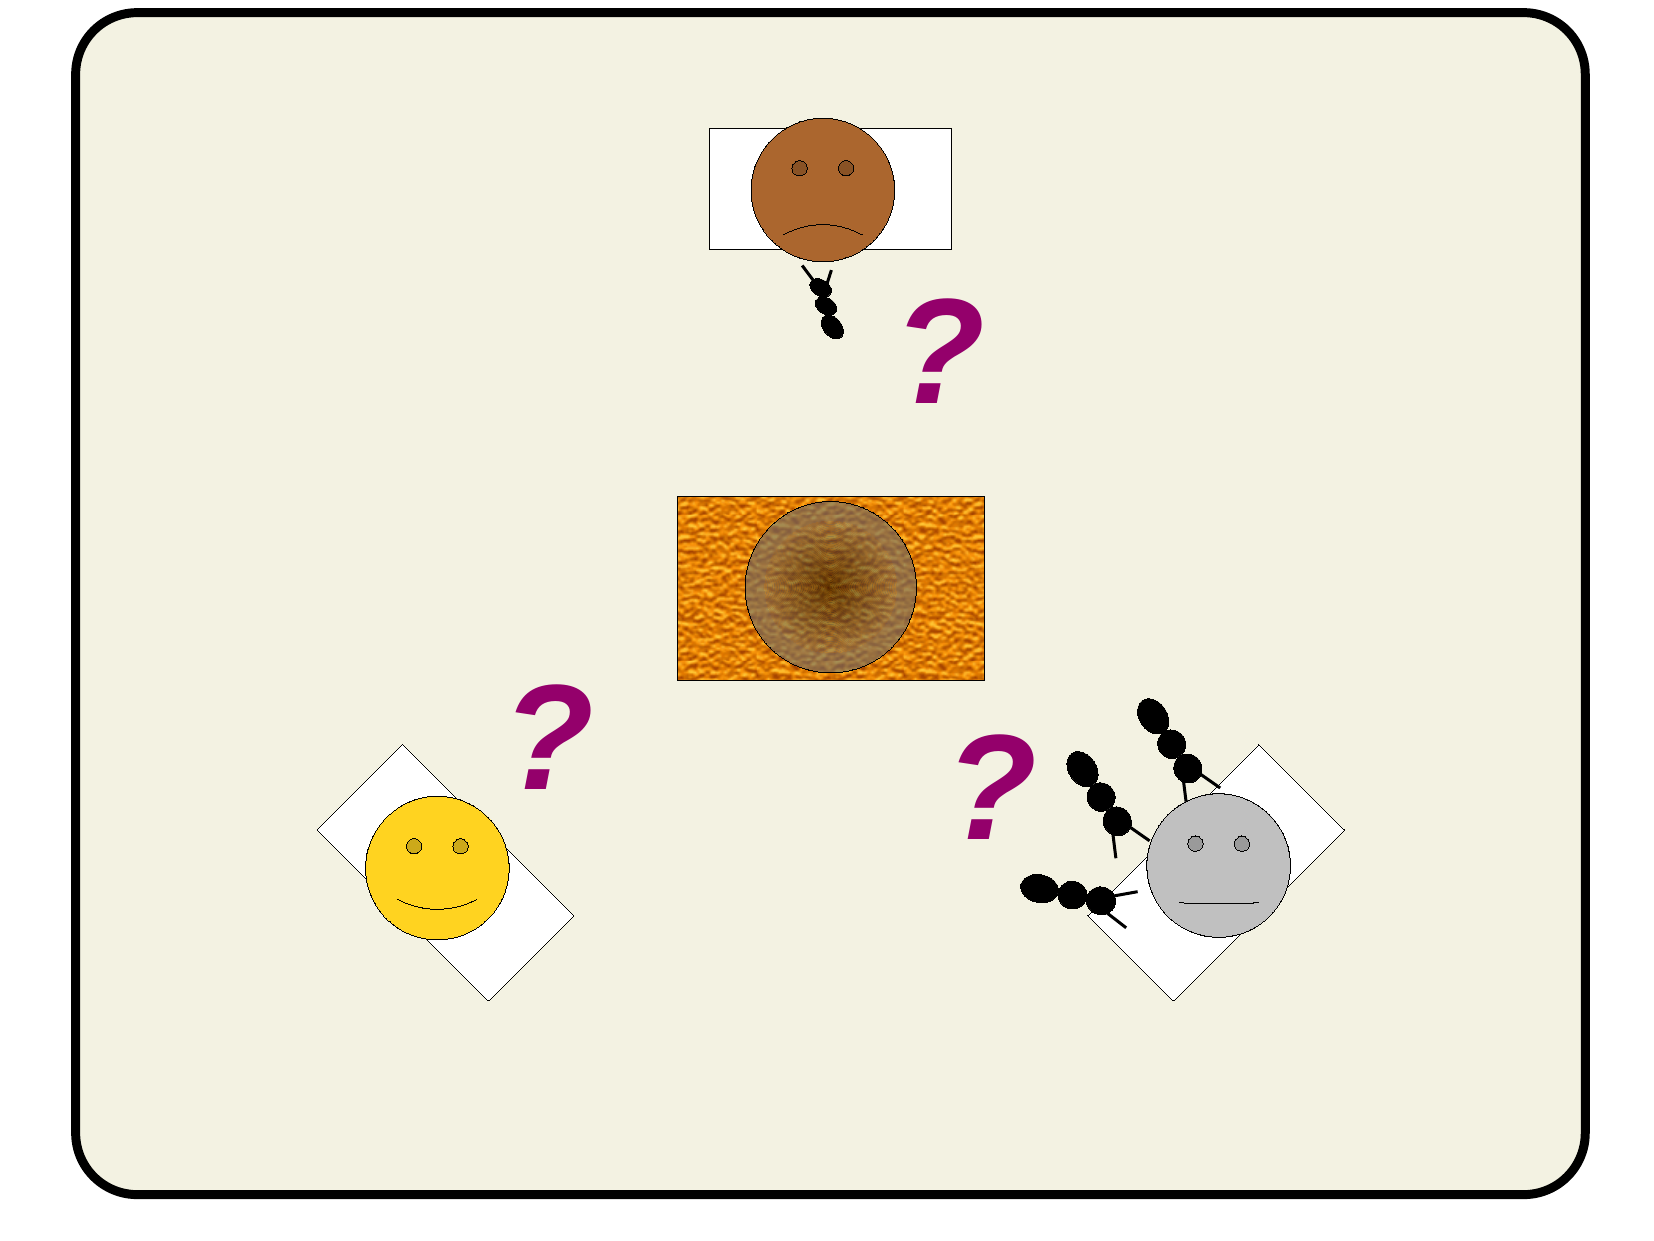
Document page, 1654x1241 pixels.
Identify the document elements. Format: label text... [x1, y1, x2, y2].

text_box [75, 12, 1586, 1195]
text_box ? [488, 646, 658, 830]
text_box ? [878, 260, 1049, 443]
text_box ? [930, 696, 1101, 879]
